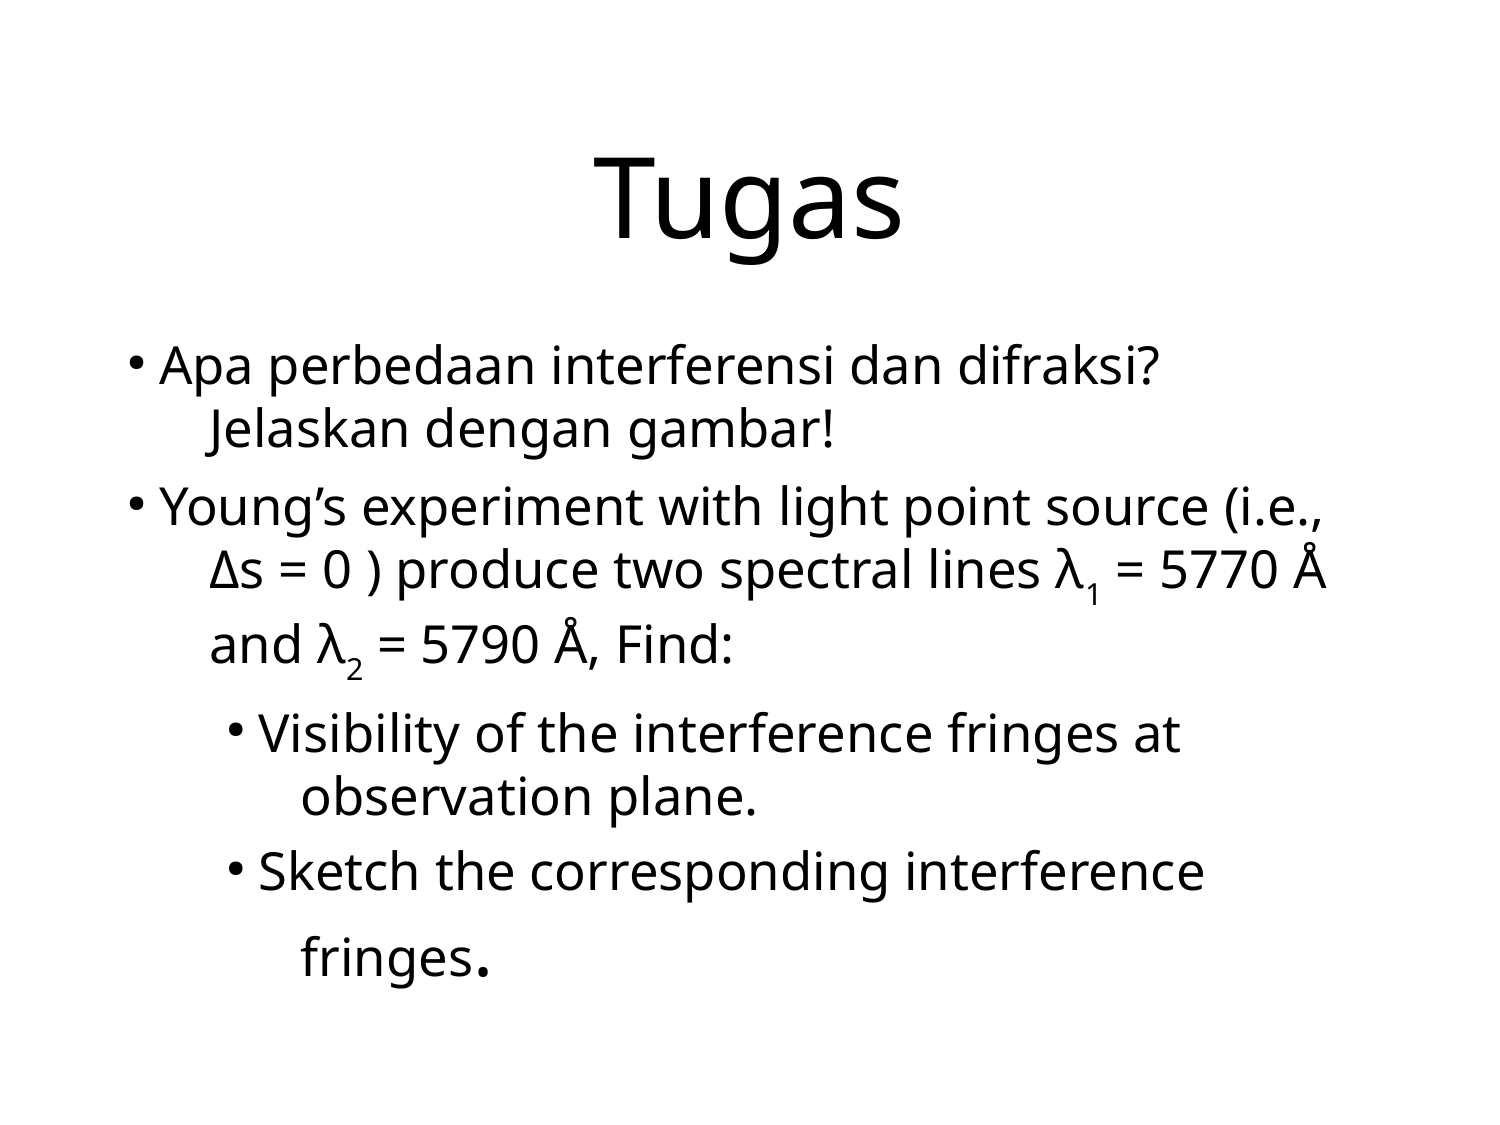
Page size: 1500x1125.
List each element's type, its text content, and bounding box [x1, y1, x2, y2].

list Apa perbedaan interferensi dan difraksi? Jelaskan dengan gambar! Young’s experiment with light point source (i.e., Δs = 0 ) produce two spectral lines λ1 = 5770 Å and λ2 = 5790 Å, Find: Visibility of the interference fringes at observation plane. Sketch the corresponding interference fringes. [112, 324, 1387, 1000]
title Tugas [112, 99, 1387, 287]
